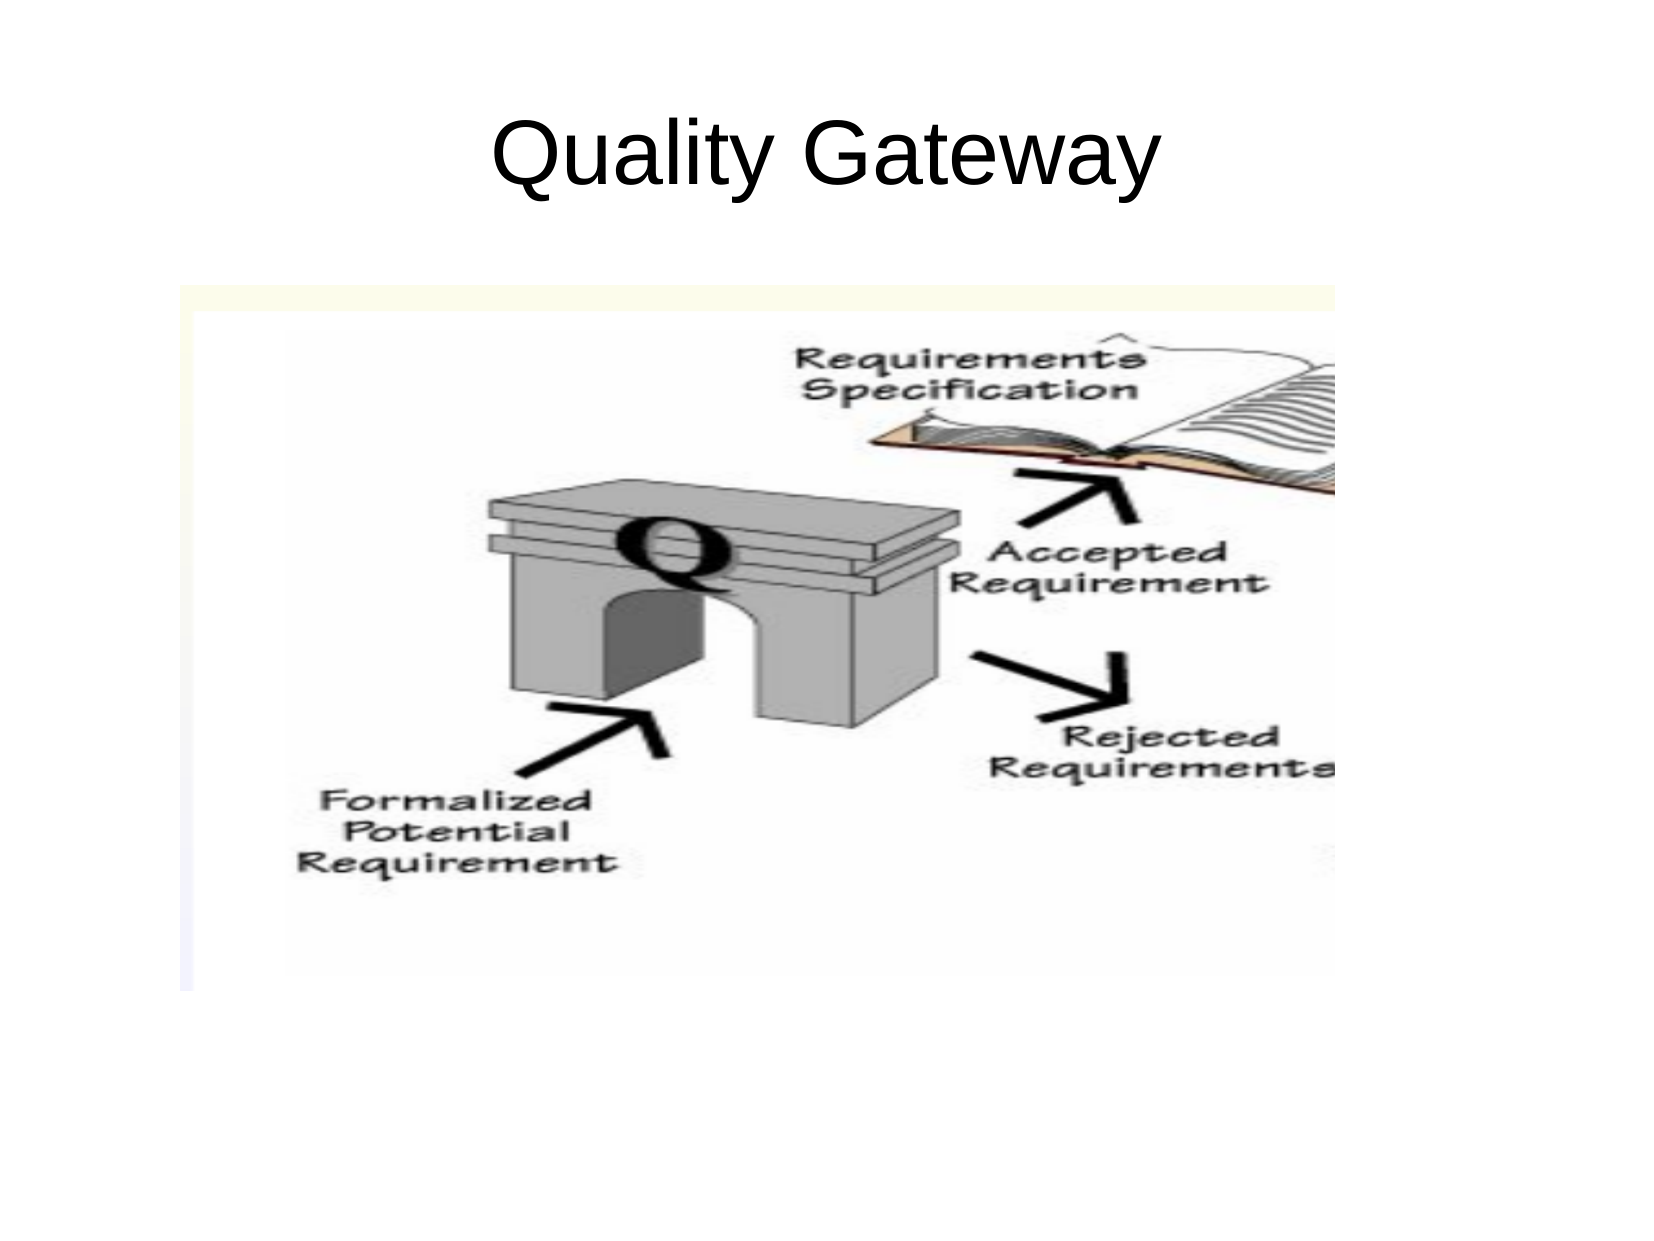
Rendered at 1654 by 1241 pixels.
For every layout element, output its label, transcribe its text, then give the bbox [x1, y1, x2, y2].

picture [180, 285, 1336, 991]
title Quality Gateway [82, 49, 1571, 257]
